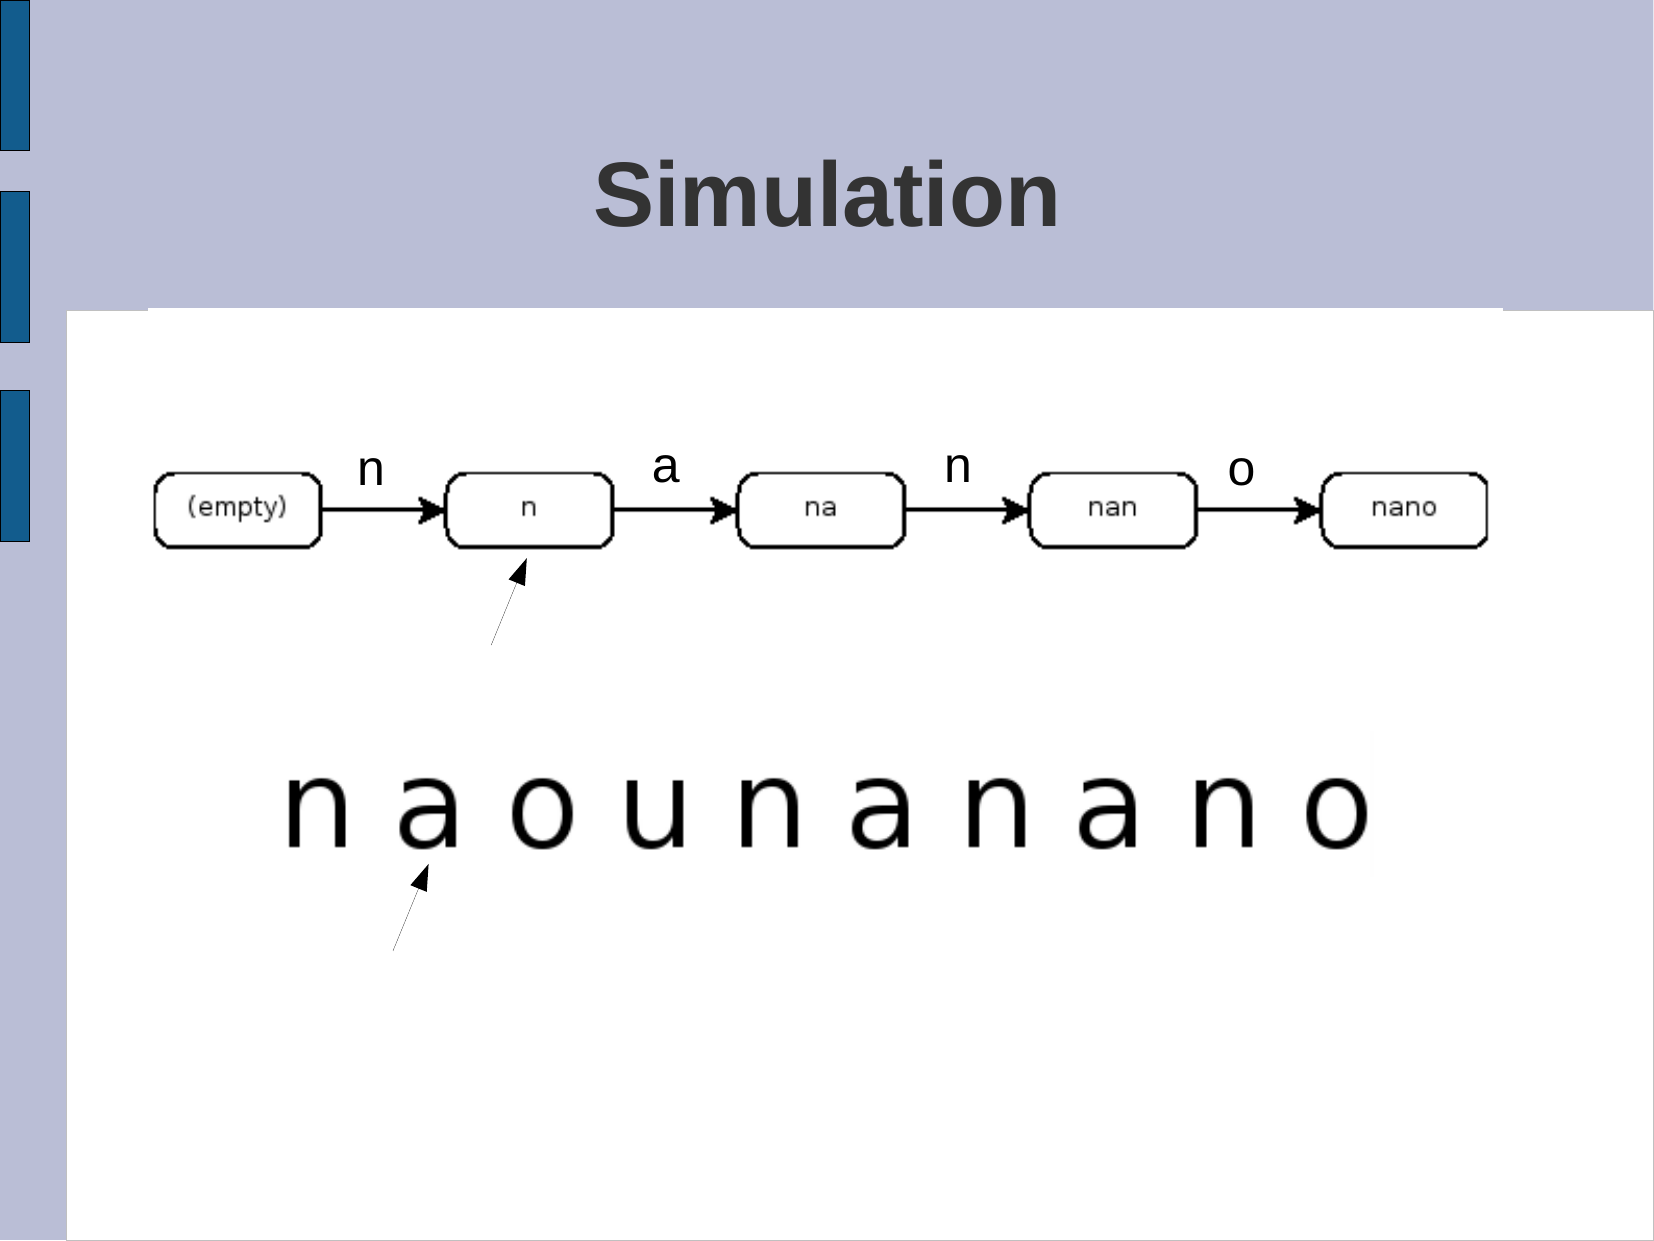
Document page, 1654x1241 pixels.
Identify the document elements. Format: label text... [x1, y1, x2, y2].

text_box o [1227, 439, 1256, 496]
text_box a [651, 437, 680, 494]
title Simulation [121, 91, 1534, 299]
text_box n [357, 439, 385, 496]
picture [148, 308, 1503, 934]
text_box n [944, 437, 973, 494]
